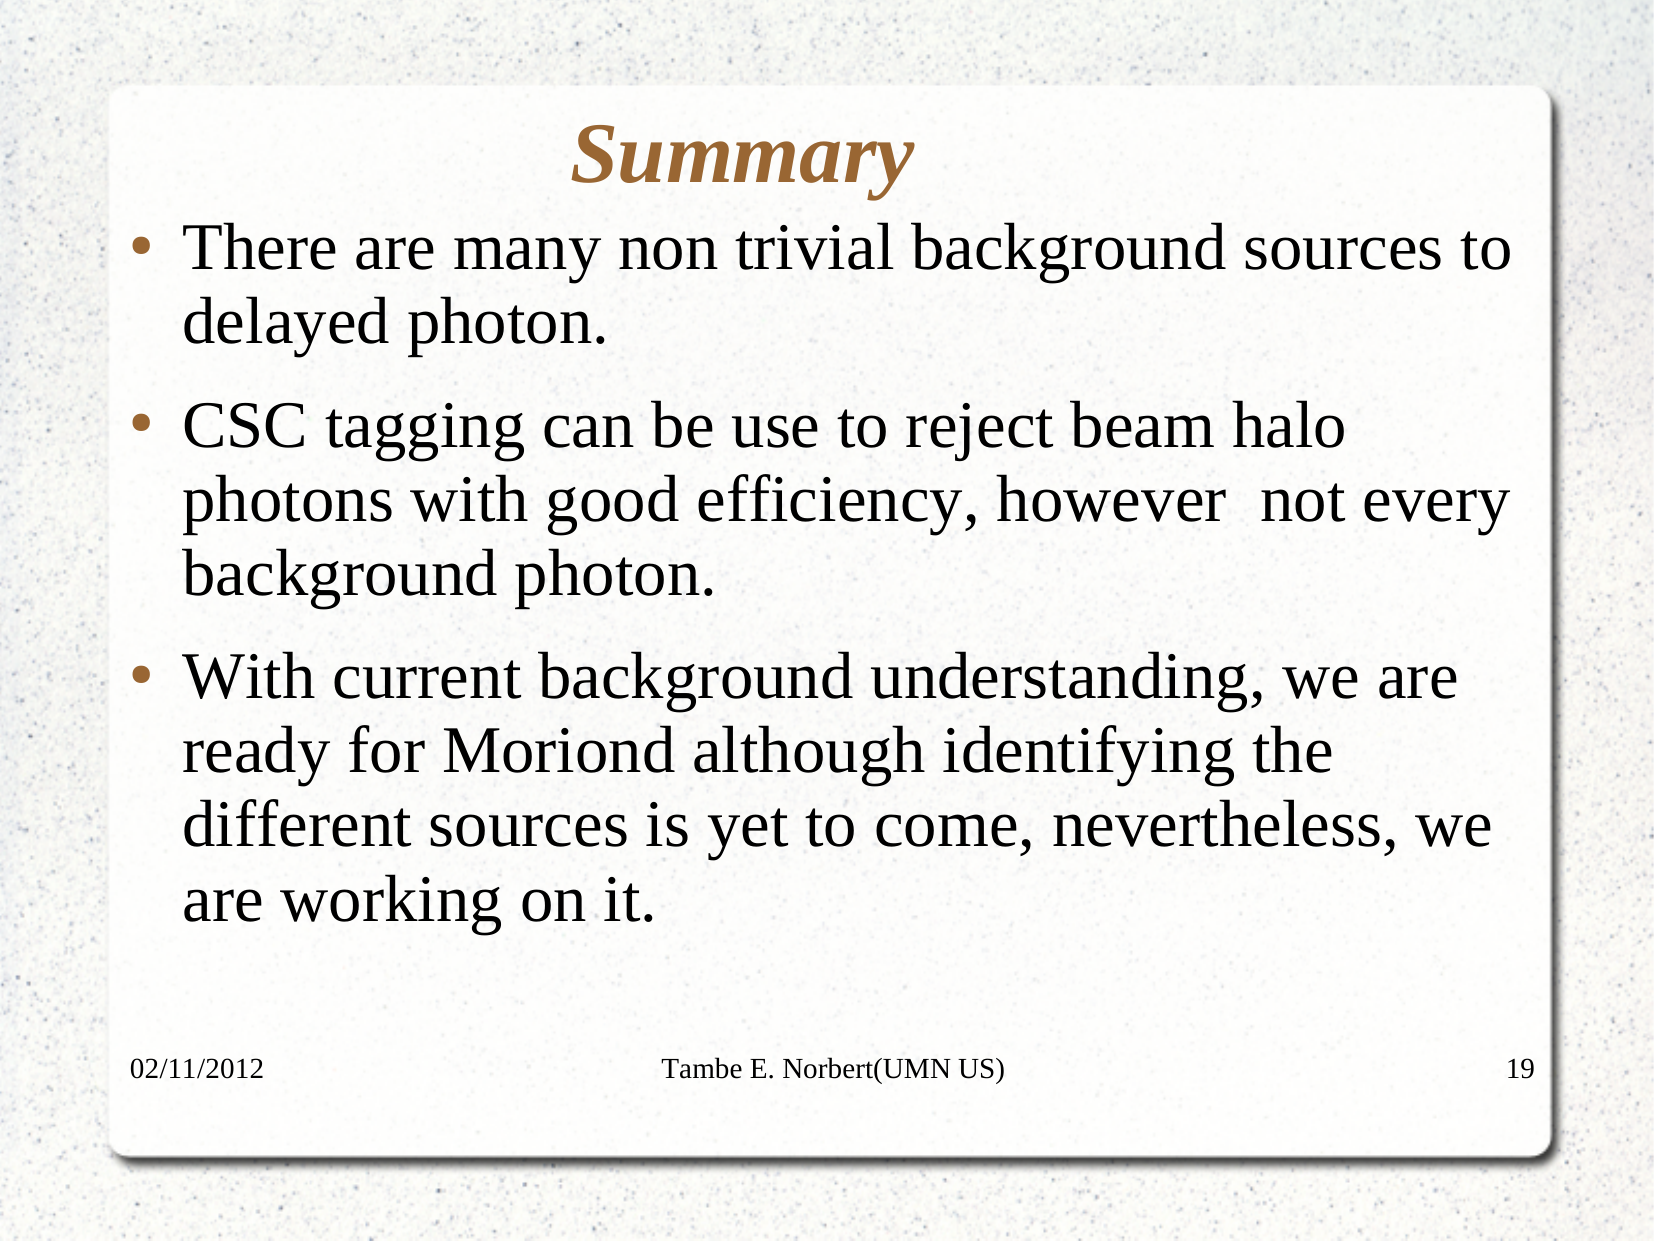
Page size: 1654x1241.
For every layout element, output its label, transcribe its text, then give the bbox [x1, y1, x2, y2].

title Summary [360, 96, 1126, 210]
picture [0, 0, 1654, 1241]
list There are many non trivial background sources to delayed photon. CSC tagging can be use to reject beam halo photons with good efficiency, however not every background photon. With current background understanding, we are ready for Moriond although identifying the different sources is yet to come, nevertheless, we are working on it. [111, 210, 1531, 1116]
